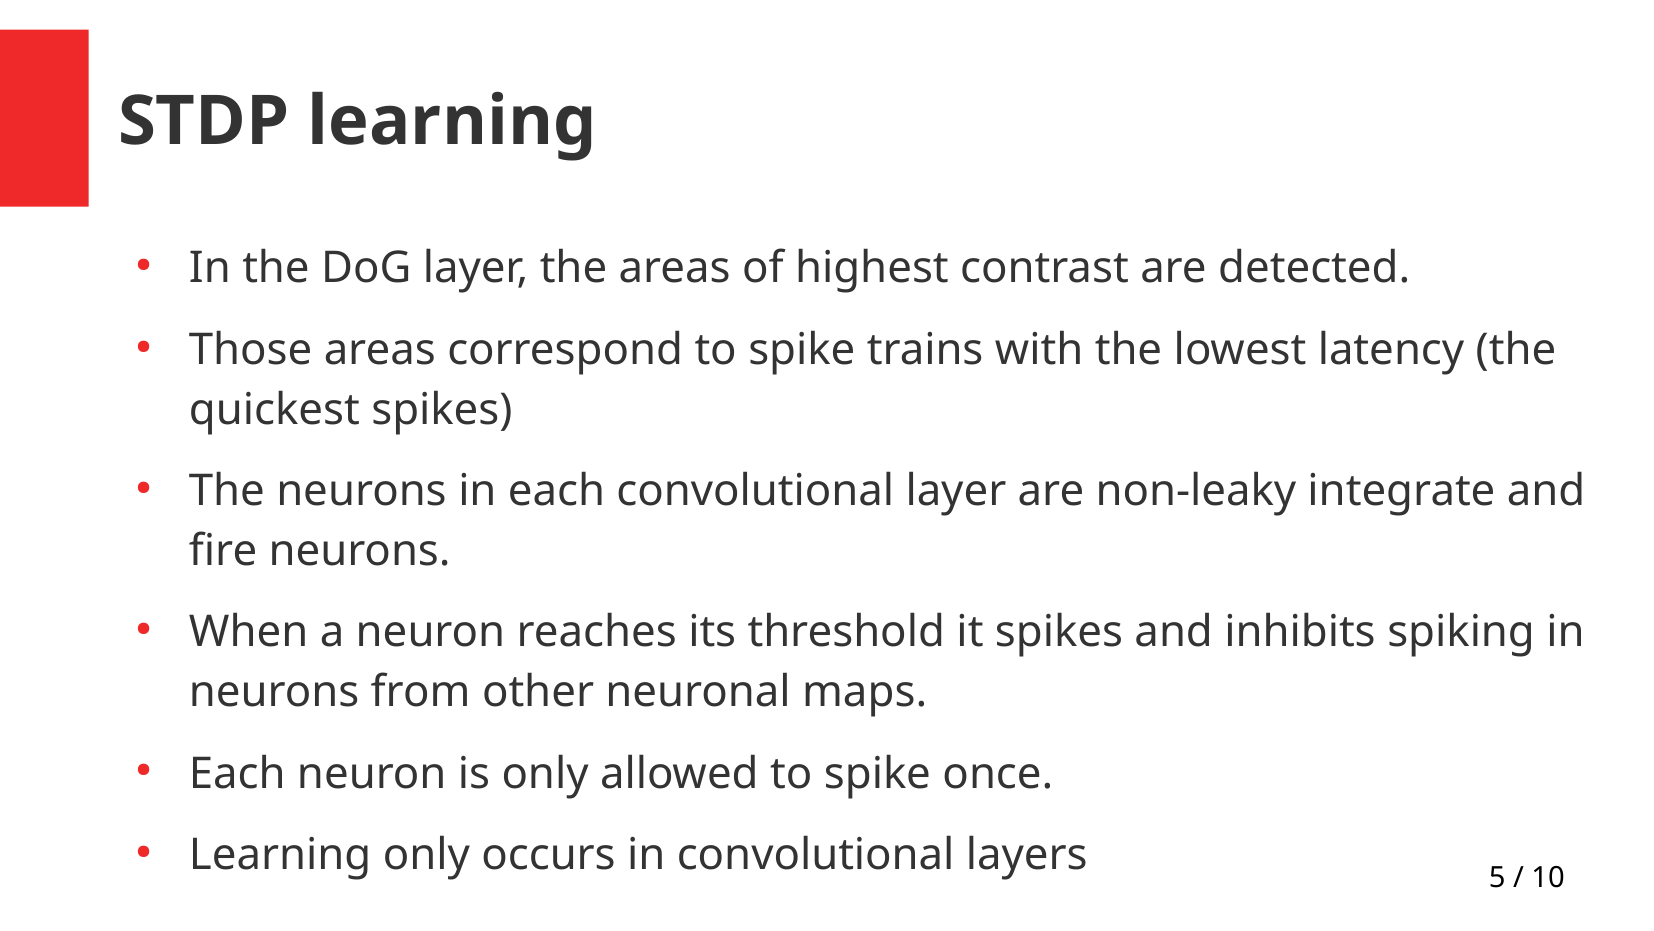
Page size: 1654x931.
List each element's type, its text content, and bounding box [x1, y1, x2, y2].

list In the DoG layer, the areas of highest contrast are detected. Those areas correspond to spike trains with the lowest latency (the quickest spikes) The neurons in each convolutional layer are non-leaky integrate and fire neurons. When a neuron reaches its threshold it spikes and inhibits spiking in neurons from other neuronal maps. Each neuron is only allowed to spike once. Learning only occurs in convolutional layers [118, 236, 1595, 798]
title STDP learning [118, 29, 1595, 207]
